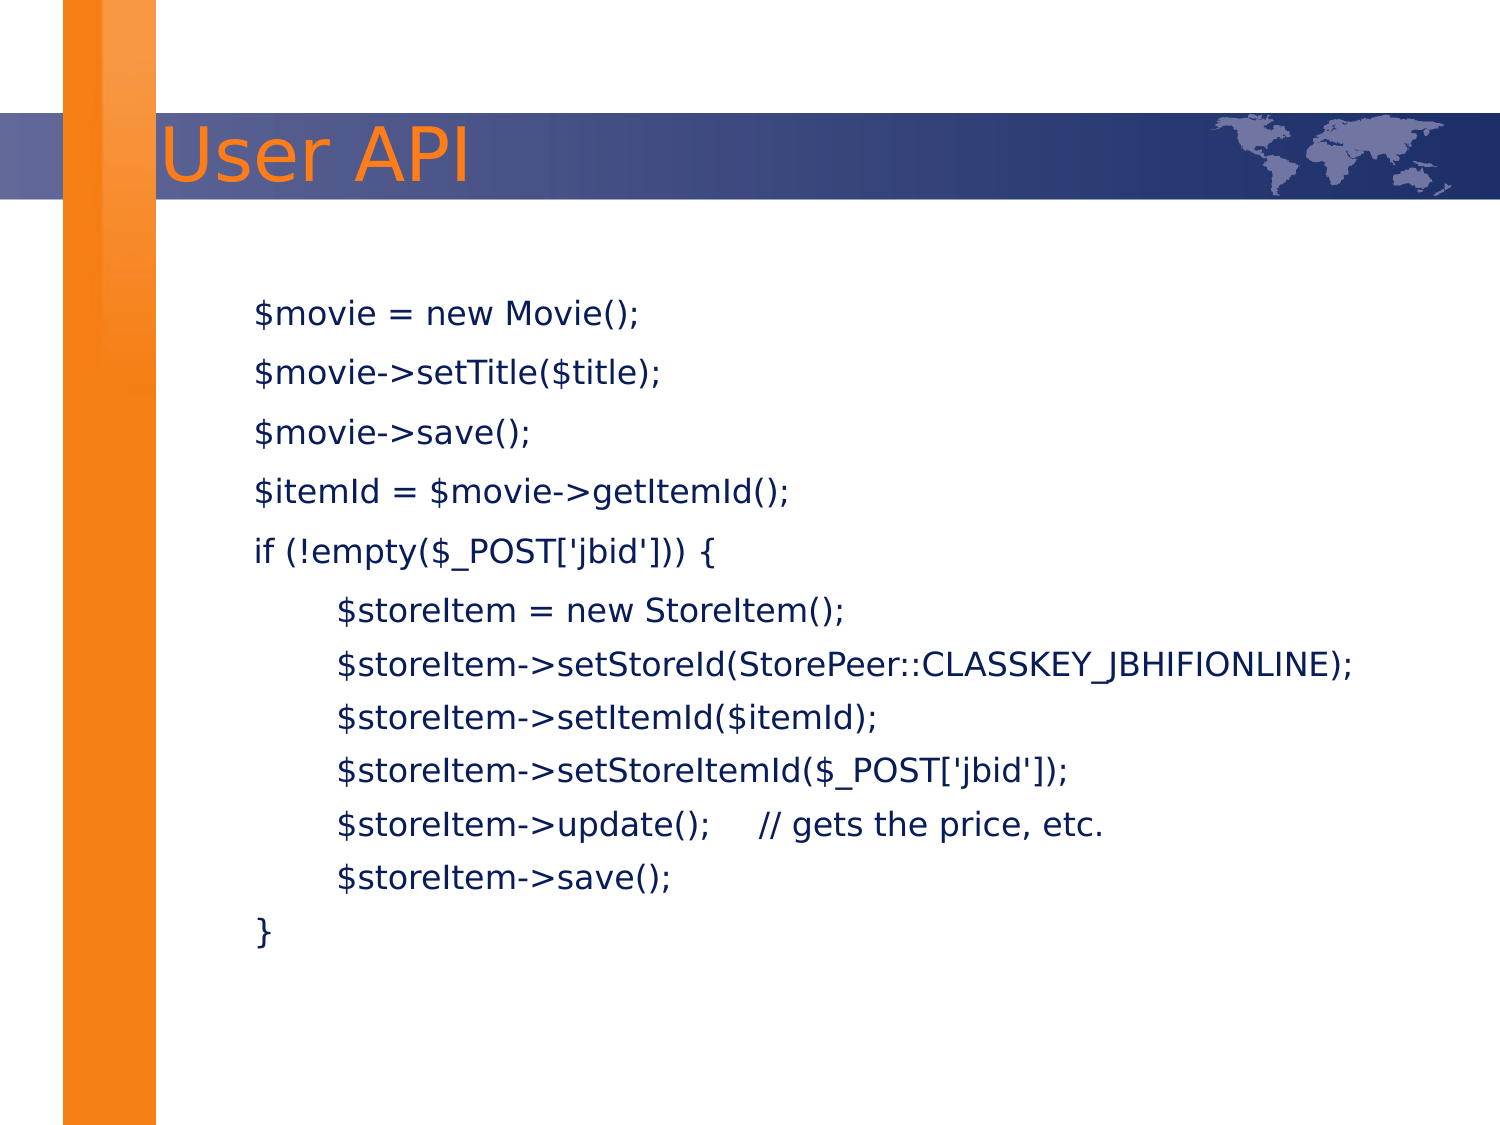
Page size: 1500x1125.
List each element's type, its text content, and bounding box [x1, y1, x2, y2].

picture [0, 0, 1500, 1125]
list $movie = new Movie(); $movie->setTitle($title); $movie->save(); $itemId = $movie->getItemId(); if (!empty($_POST['jbid'])) { $storeItem = new StoreItem(); $storeItem->setStoreId(StorePeer::CLASSKEY_JBHIFIONLINE); $storeItem->setItemId($itemId); $storeItem->setStoreItemId($_POST['jbid']); $storeItem->update(); // gets the price, etc. $storeItem->save(); } [159, 234, 1471, 1026]
title User API [159, 113, 1473, 201]
